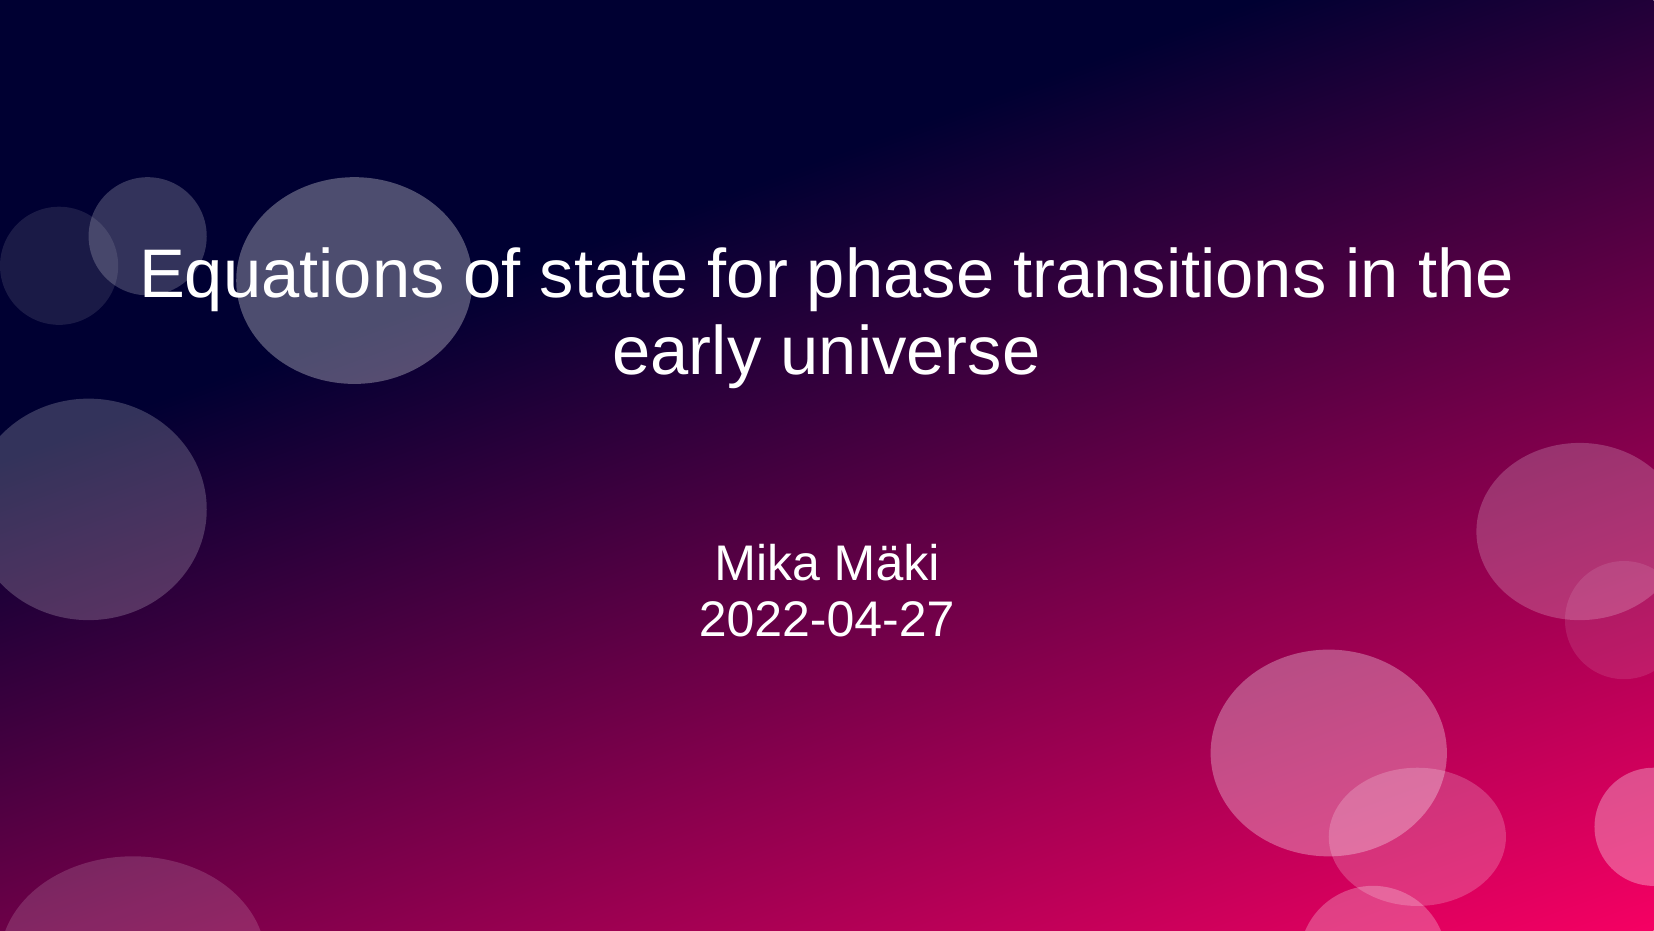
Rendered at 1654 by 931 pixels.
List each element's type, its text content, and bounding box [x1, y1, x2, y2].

subtitle Mika Mäki 2022-04-27 [82, 425, 1571, 758]
title Equations of state for phase transitions in the early universe [82, 234, 1571, 390]
